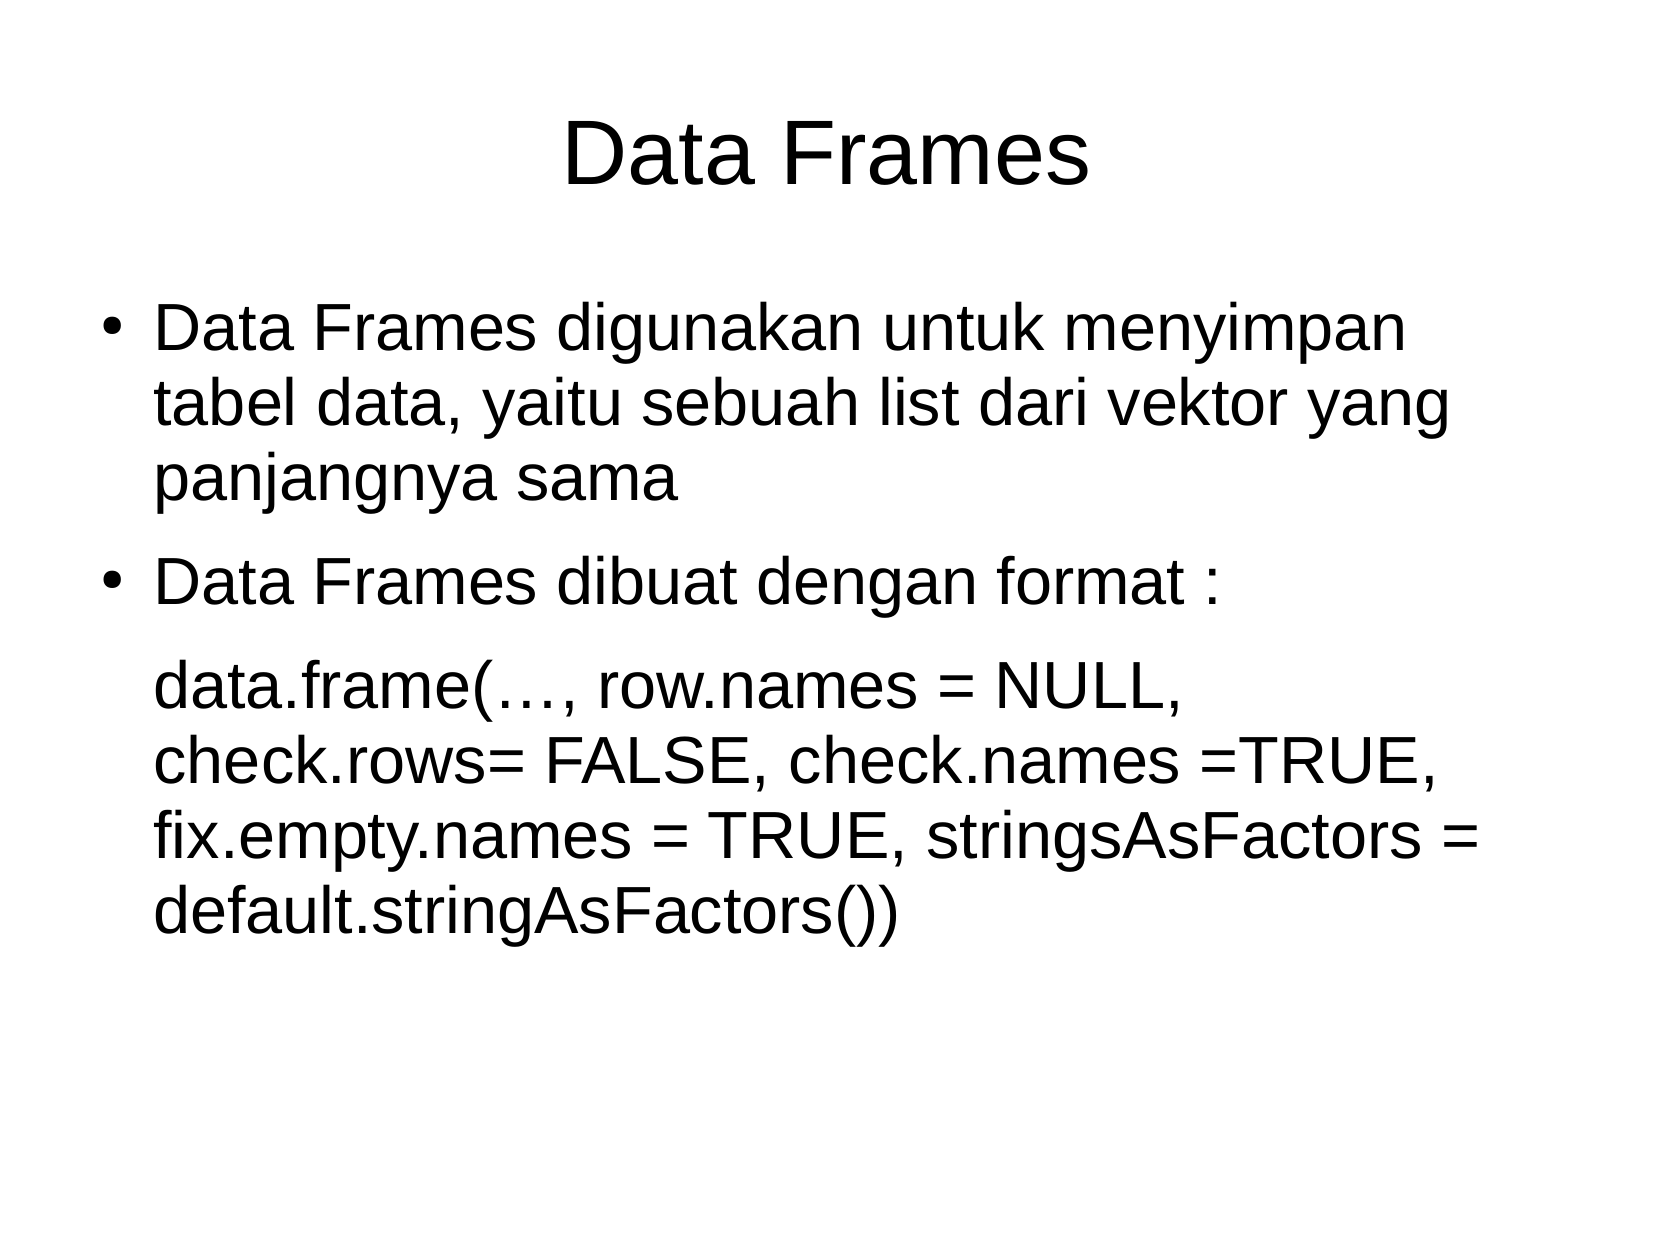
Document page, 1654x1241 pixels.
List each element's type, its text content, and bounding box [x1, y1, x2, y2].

list Data Frames digunakan untuk menyimpan tabel data, yaitu sebuah list dari vektor yang panjangnya sama Data Frames dibuat dengan format : data.frame(…, row.names = NULL, check.rows= FALSE, check.names =TRUE, fix.empty.names = TRUE, stringsAsFactors = default.stringAsFactors()) [82, 290, 1571, 1010]
title Data Frames [82, 49, 1571, 257]
